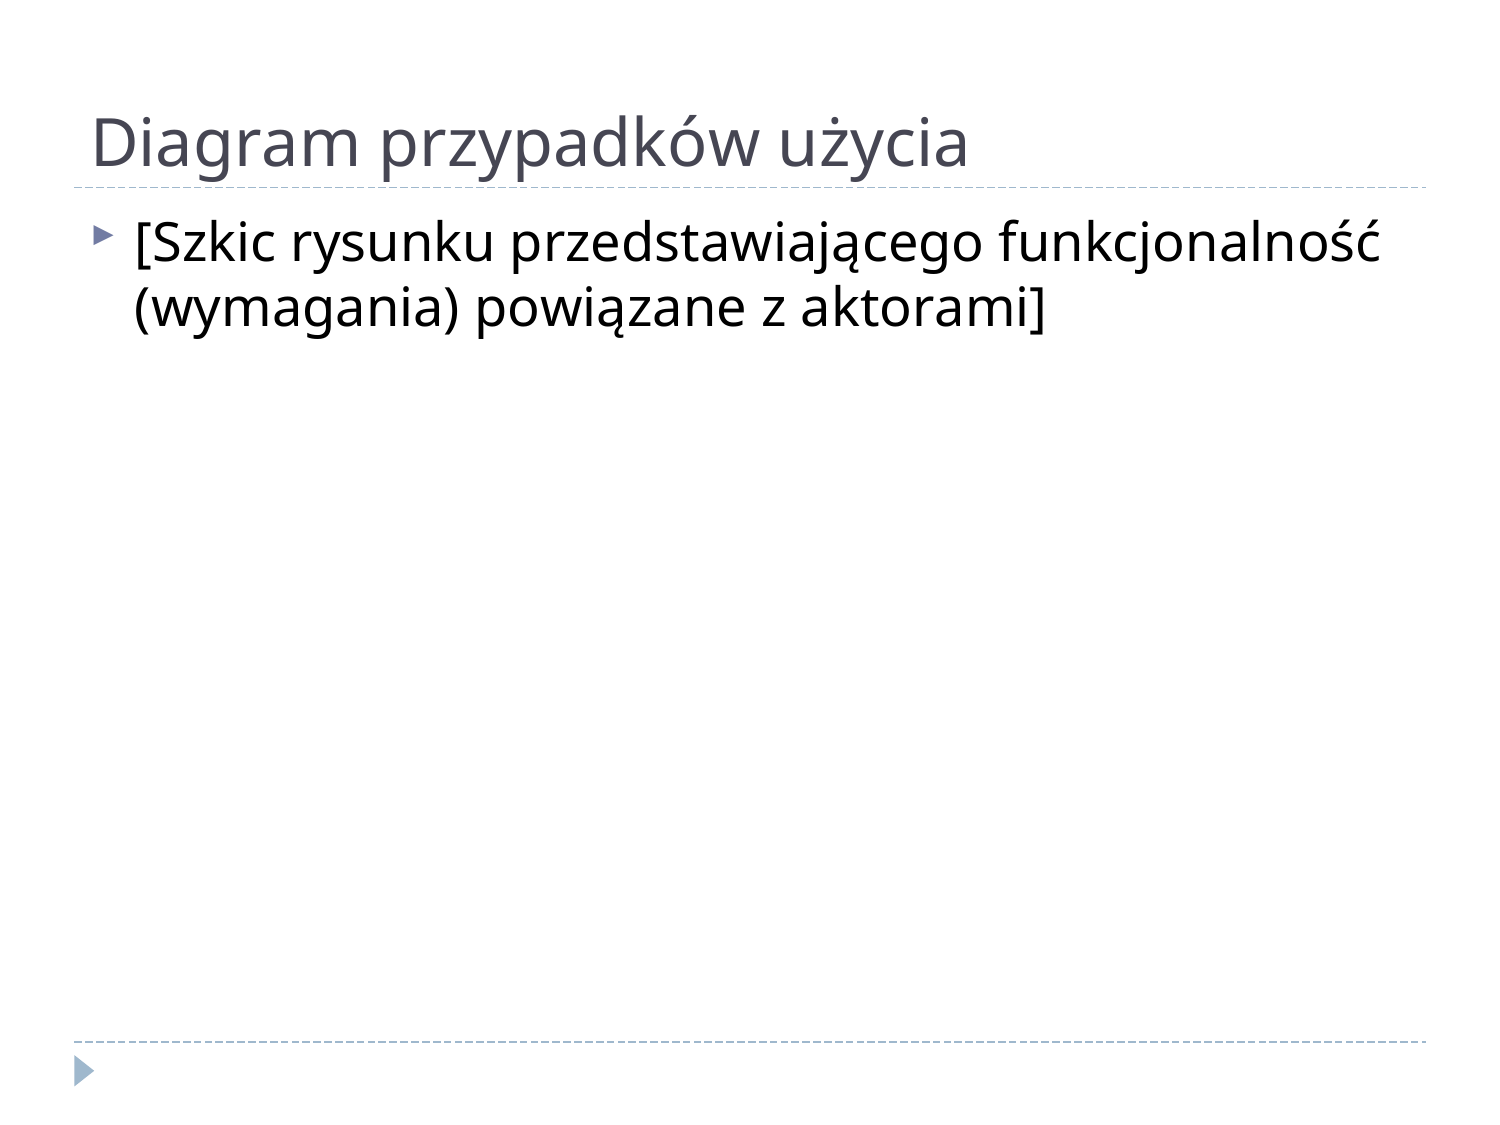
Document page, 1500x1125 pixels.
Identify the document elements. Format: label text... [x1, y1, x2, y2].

list [Szkic rysunku przedstawiającego funkcjonalność (wymagania) powiązane z aktorami] [75, 200, 1426, 1010]
title Diagram przypadków użycia [75, 24, 1426, 188]
